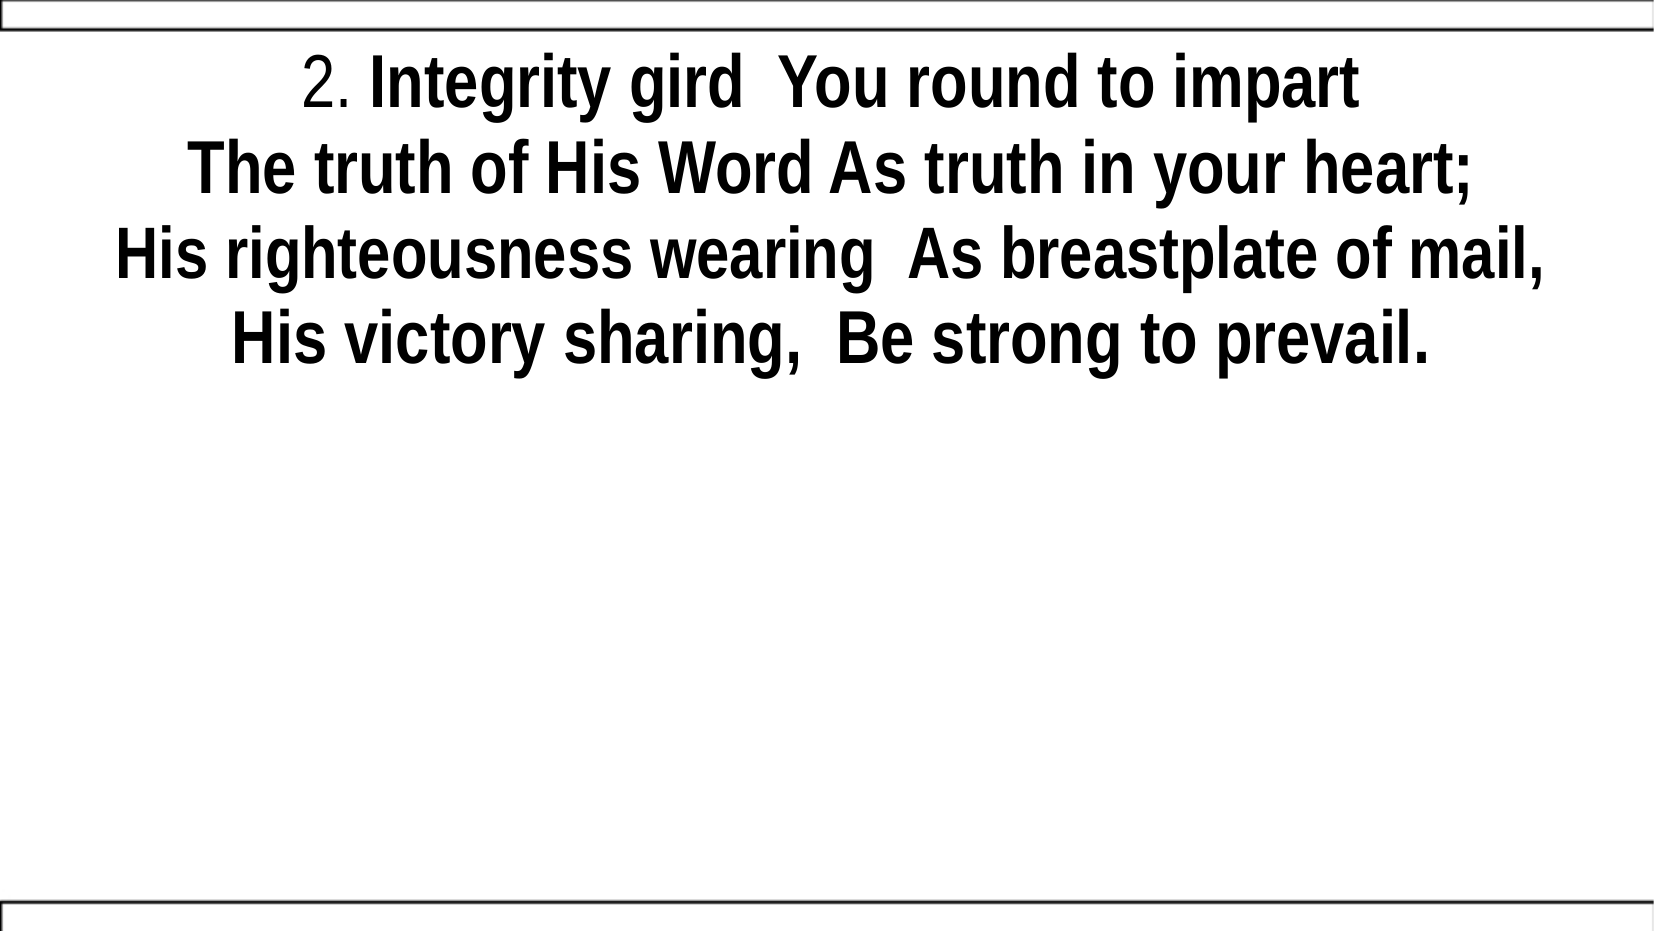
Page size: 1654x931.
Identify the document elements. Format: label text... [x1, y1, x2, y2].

text_box 2. Integrity gird You round to impart The truth of His Word As truth in your heart; His righteousness wearing As breastplate of mail, His victory sharing, Be strong to prevail. [88, 30, 1574, 408]
picture [0, 0, 1654, 931]
